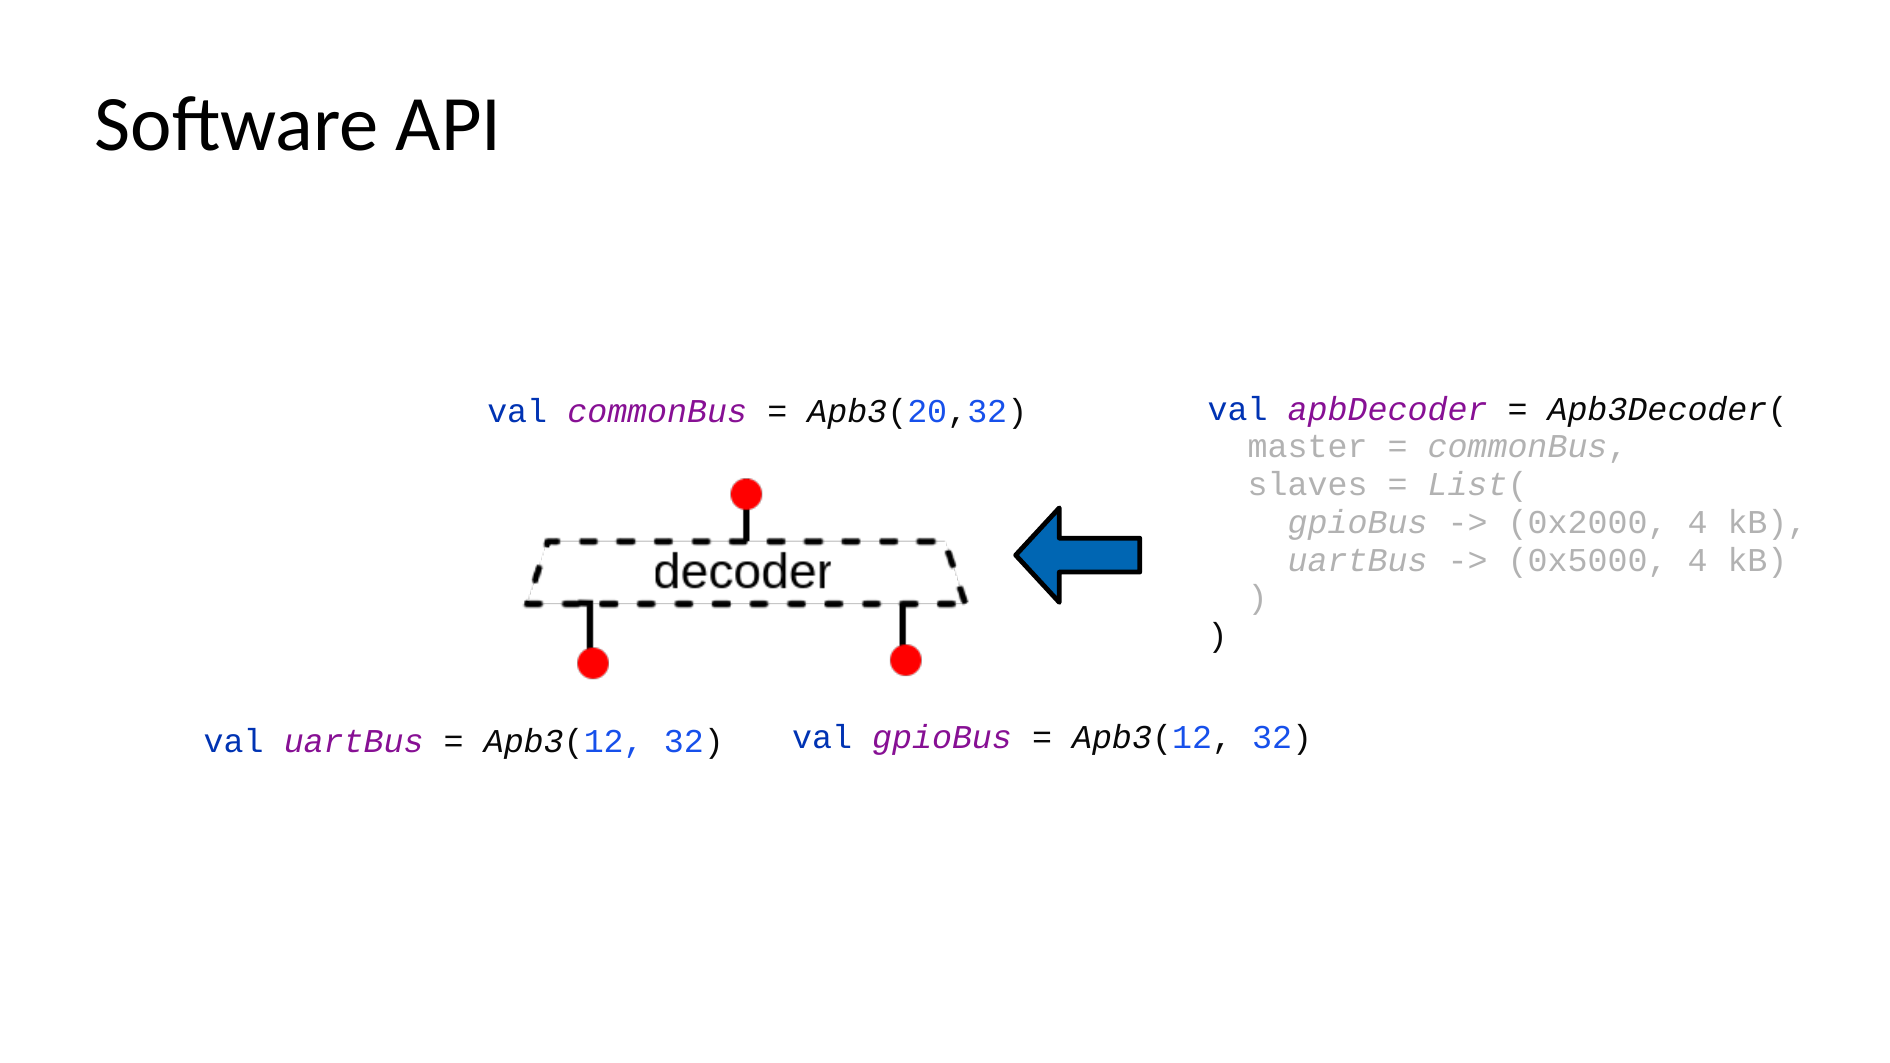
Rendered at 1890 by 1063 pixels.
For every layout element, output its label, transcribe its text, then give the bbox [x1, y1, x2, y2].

text_box val apbDecoder = Apb3Decoder( master = commonBus, slaves = List( gpioBus -> (0x2000, 4 kB), uartBus -> (0x5000, 4 kB) ) ) [1192, 385, 1843, 674]
text_box [1075, 538, 1140, 573]
text_box val commonBus = Apb3(20,32) [472, 387, 1196, 591]
picture [462, 413, 1075, 745]
title Software API [94, 42, 1796, 220]
text_box val uartBus = Apb3(12, 32) [188, 680, 806, 922]
text_box val gpioBus = Apb3(12, 32) [806, 713, 1394, 917]
